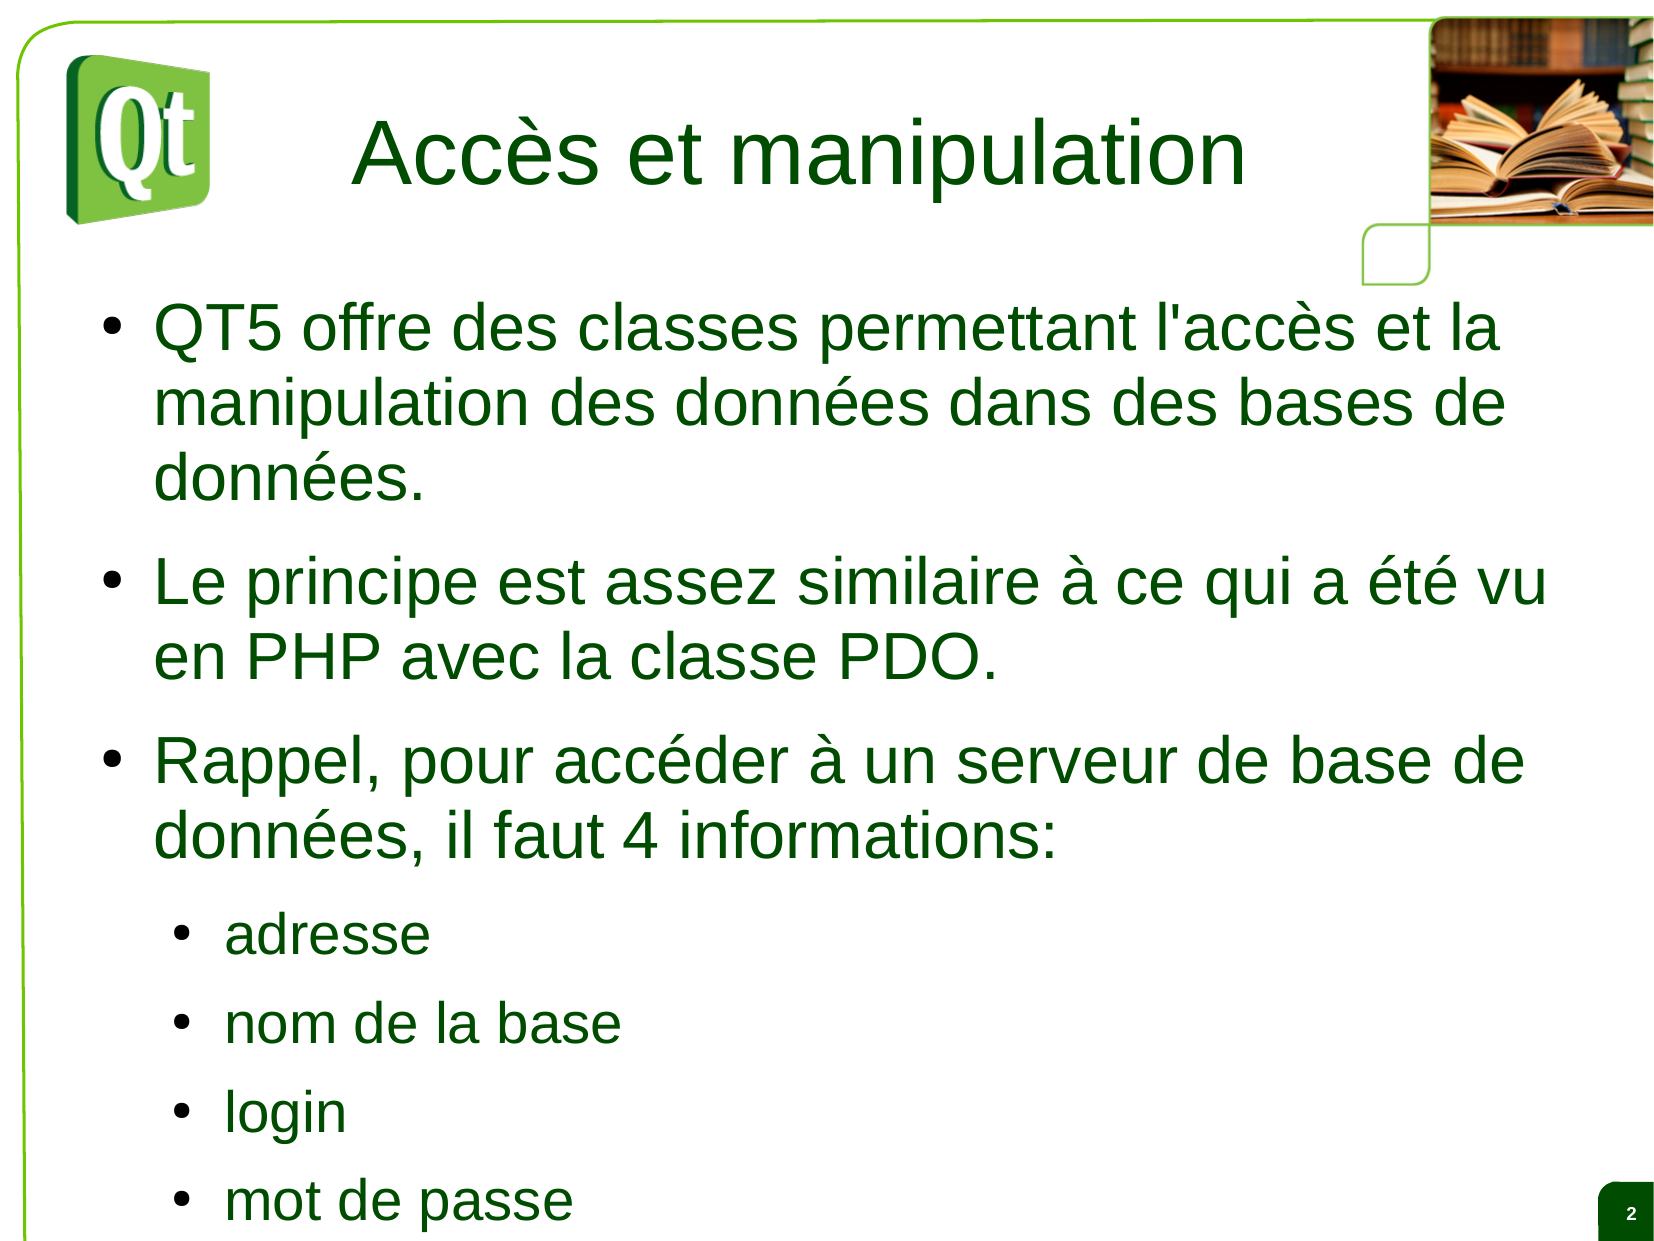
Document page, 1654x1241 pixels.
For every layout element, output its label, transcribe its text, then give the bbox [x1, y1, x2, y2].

picture [1338, 5, 1654, 306]
list QT5 offre des classes permettant l'accès et la manipulation des données dans des bases de données. Le principe est assez similaire à ce qui a été vu en PHP avec la classe PDO. Rappel, pour accéder à un serveur de base de données, il faut 4 informations: adresse nom de la base login mot de passe [82, 290, 1571, 1234]
picture [66, 55, 210, 225]
title Accès et manipulation [263, 49, 1338, 257]
